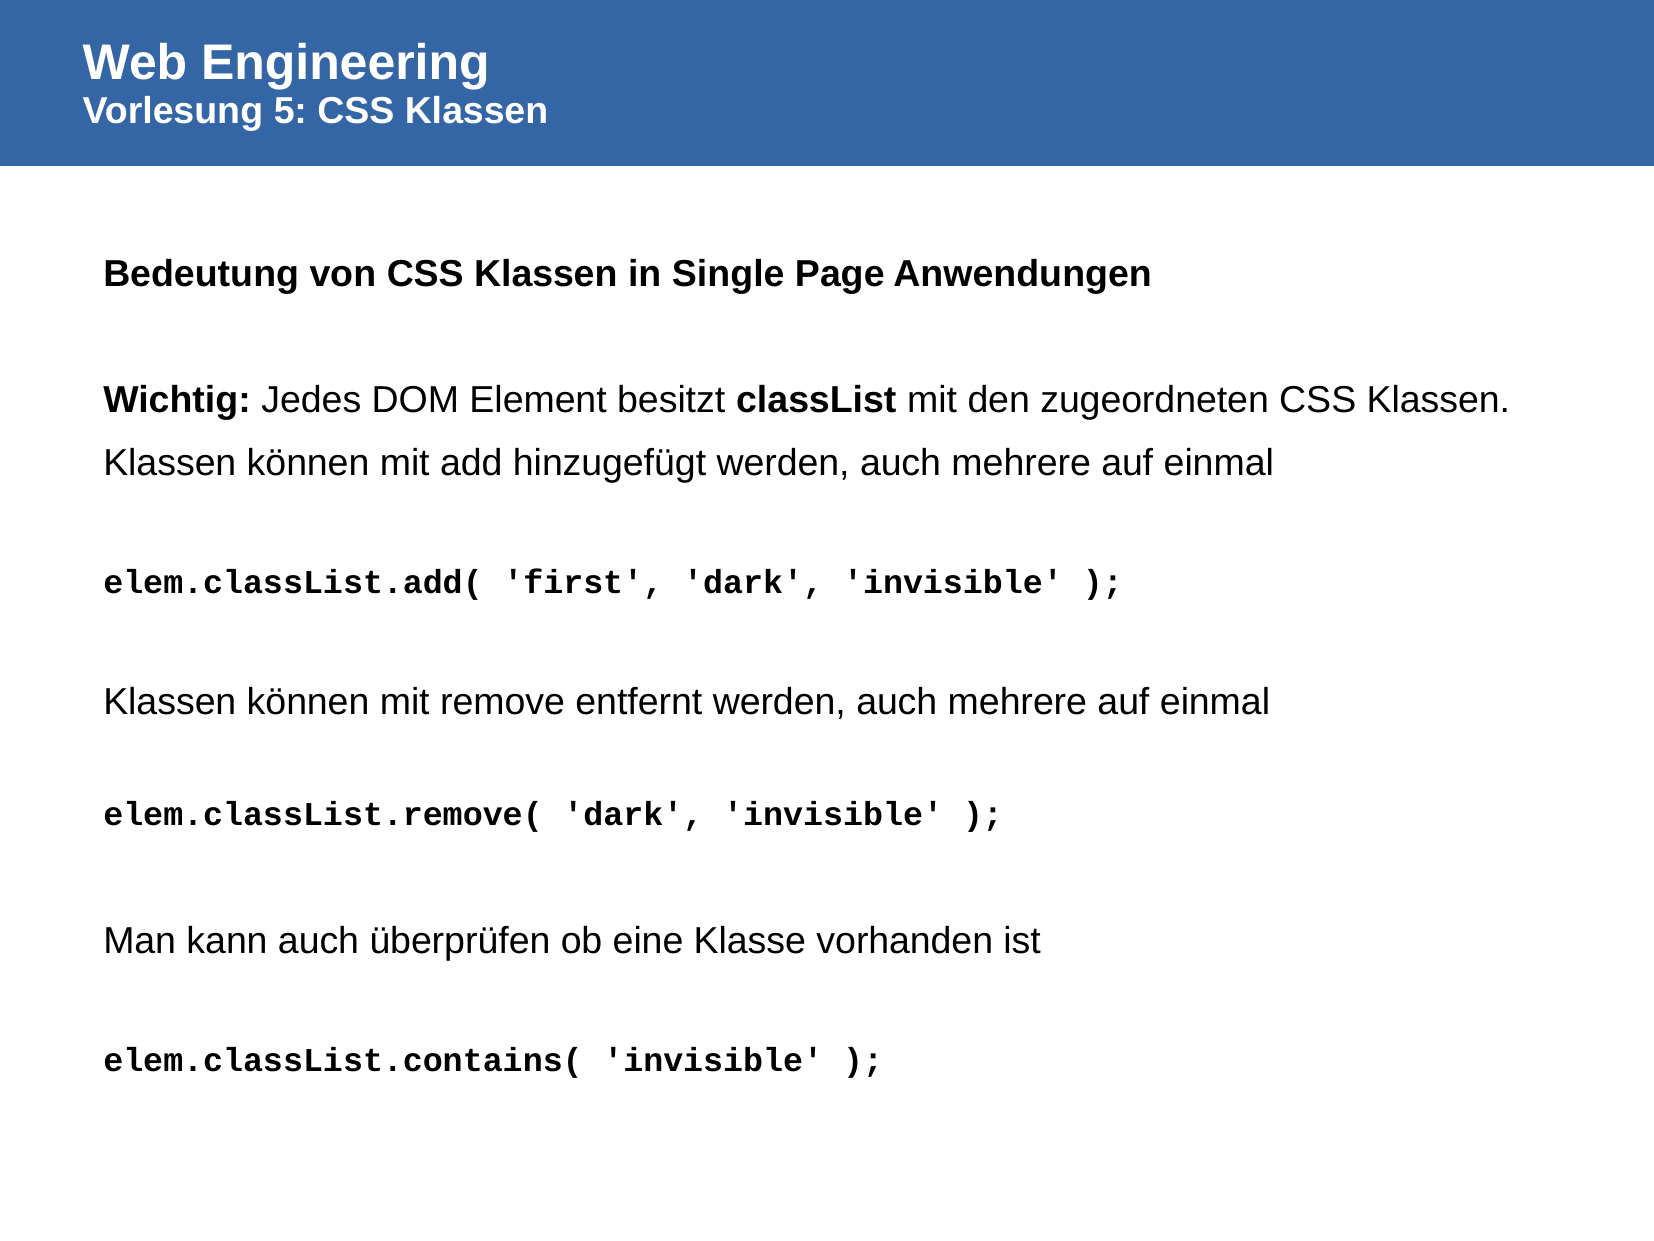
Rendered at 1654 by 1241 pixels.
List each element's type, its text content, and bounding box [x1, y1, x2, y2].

text_box Bedeutung von CSS Klassen in Single Page Anwendungen Wichtig: Jedes DOM Element besitzt classList mit den zugeordneten CSS Klassen. Klassen können mit add hinzugefügt werden, auch mehrere auf einmal elem.classList.add( 'first', 'dark', 'invisible' ); Klassen können mit remove entfernt werden, auch mehrere auf einmal elem.classList.remove( 'dark', 'invisible' ); Man kann auch überprüfen ob eine Klasse vorhanden ist elem.classList.contains( 'invisible' ); [88, 224, 1595, 1215]
title Web Engineering Vorlesung 5: CSS Klassen [82, 0, 1571, 166]
